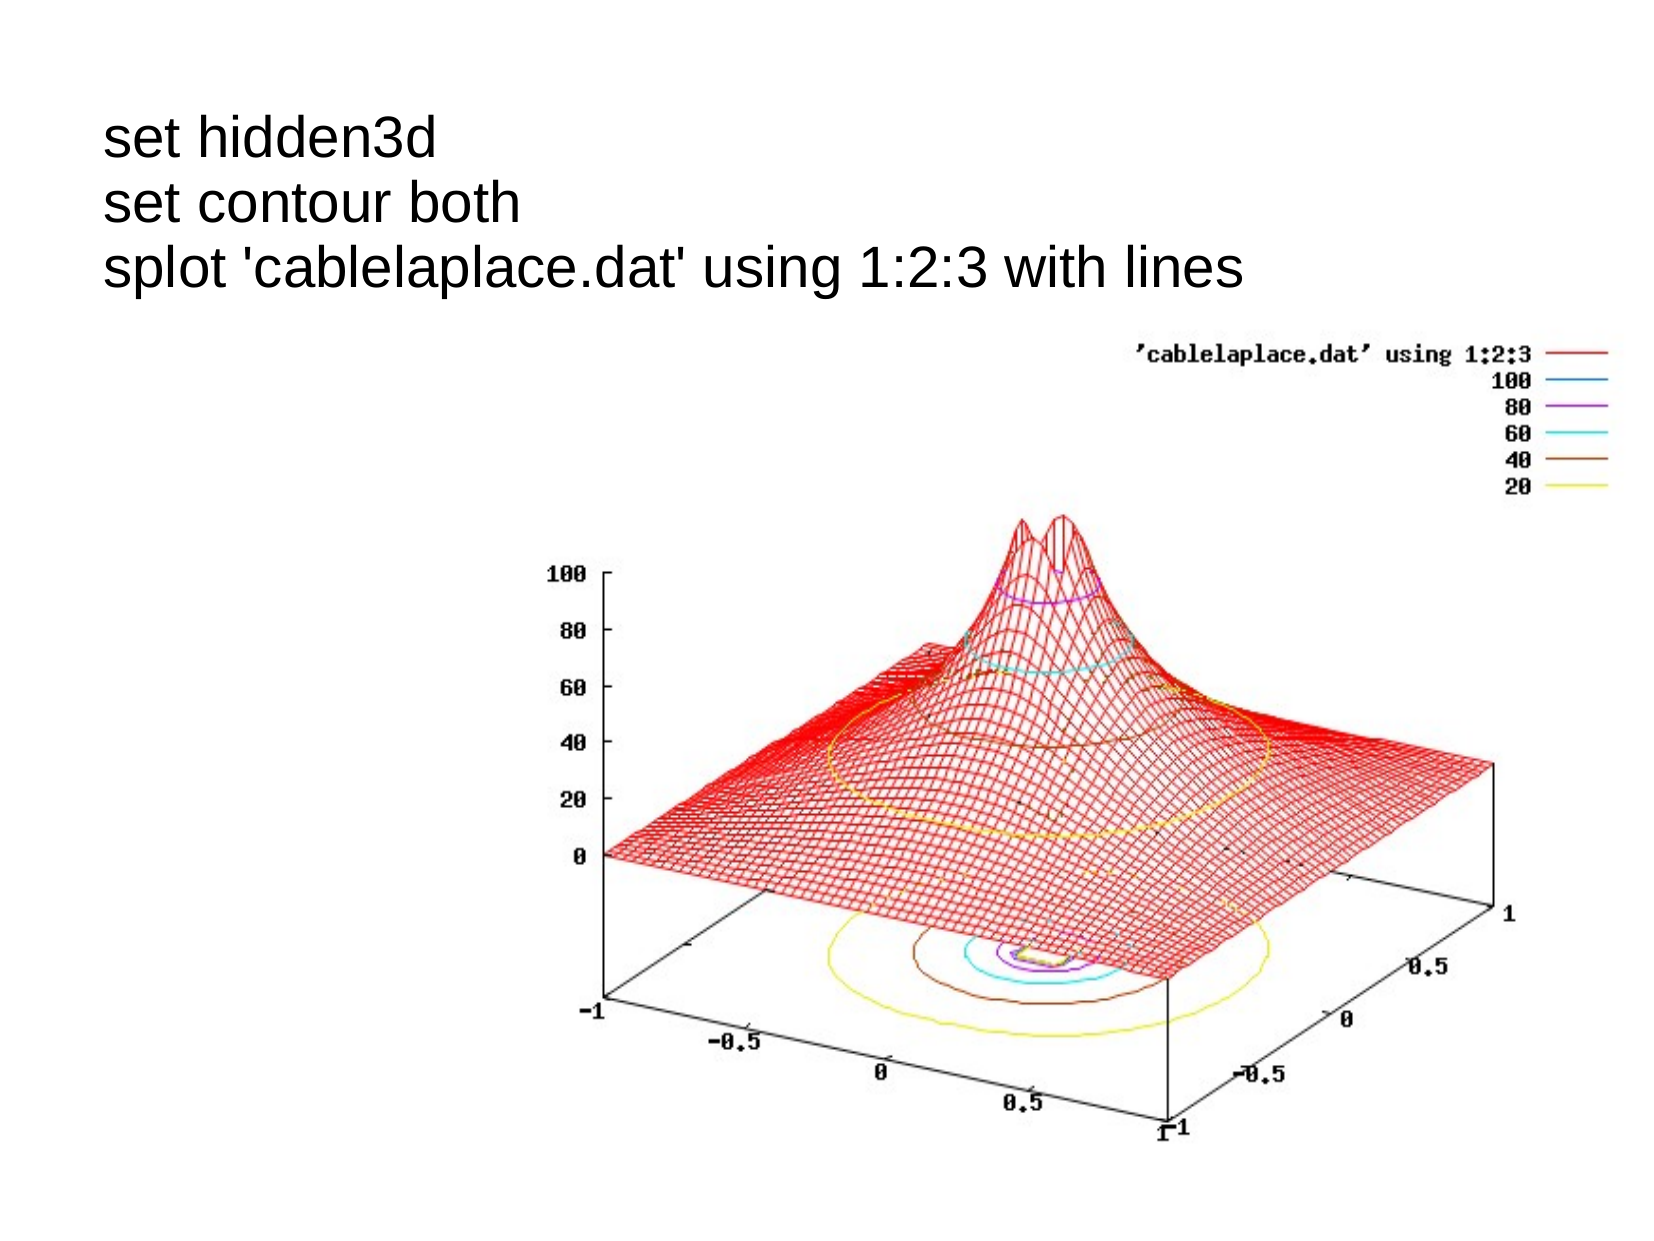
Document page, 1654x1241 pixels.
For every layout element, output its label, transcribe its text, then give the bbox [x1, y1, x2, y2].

text_box set hidden3d set contour both splot 'cablelaplace.dat' using 1:2:3 with lines [88, 97, 1270, 308]
picture [442, 265, 1654, 1241]
